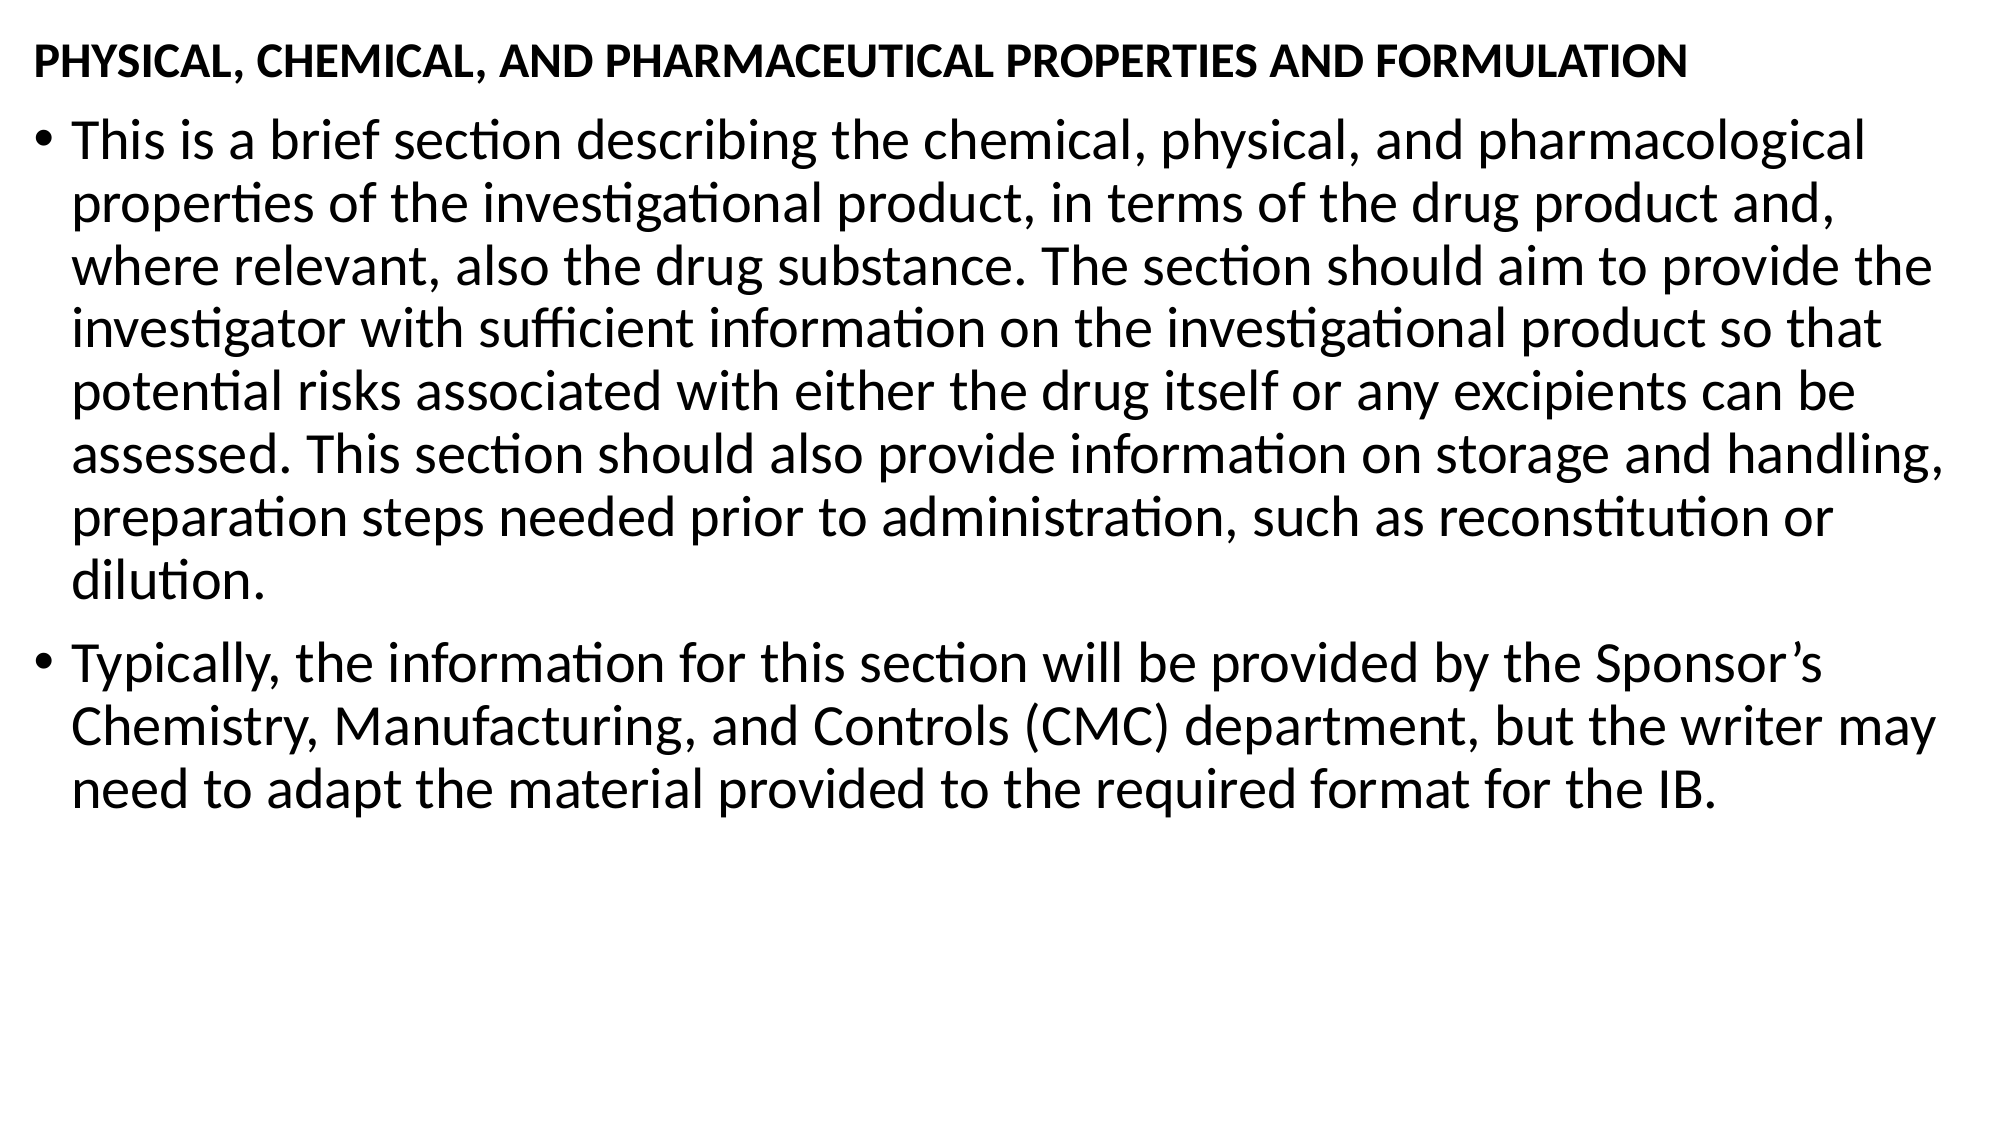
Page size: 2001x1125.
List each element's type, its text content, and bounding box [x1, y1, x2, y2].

list PHYSICAL, CHEMICAL, AND PHARMACEUTICAL PROPERTIES AND FORMULATION This is a brief section describing the chemical, physical, and pharmacological properties of the investigational product, in terms of the drug product and, where relevant, also the drug substance. The section should aim to provide the investigator with sufficient information on the investigational product so that potential risks associated with either the drug itself or any excipients can be assessed. This section should also provide information on storage and handling, preparation steps needed prior to administration, such as reconstitution or dilution. Typically, the information for this section will be provided by the Sponsor’s Chemistry, Manufacturing, and Controls (CMC) department, but the writer may need to adapt the material provided to the required format for the IB. [18, 26, 1979, 1098]
